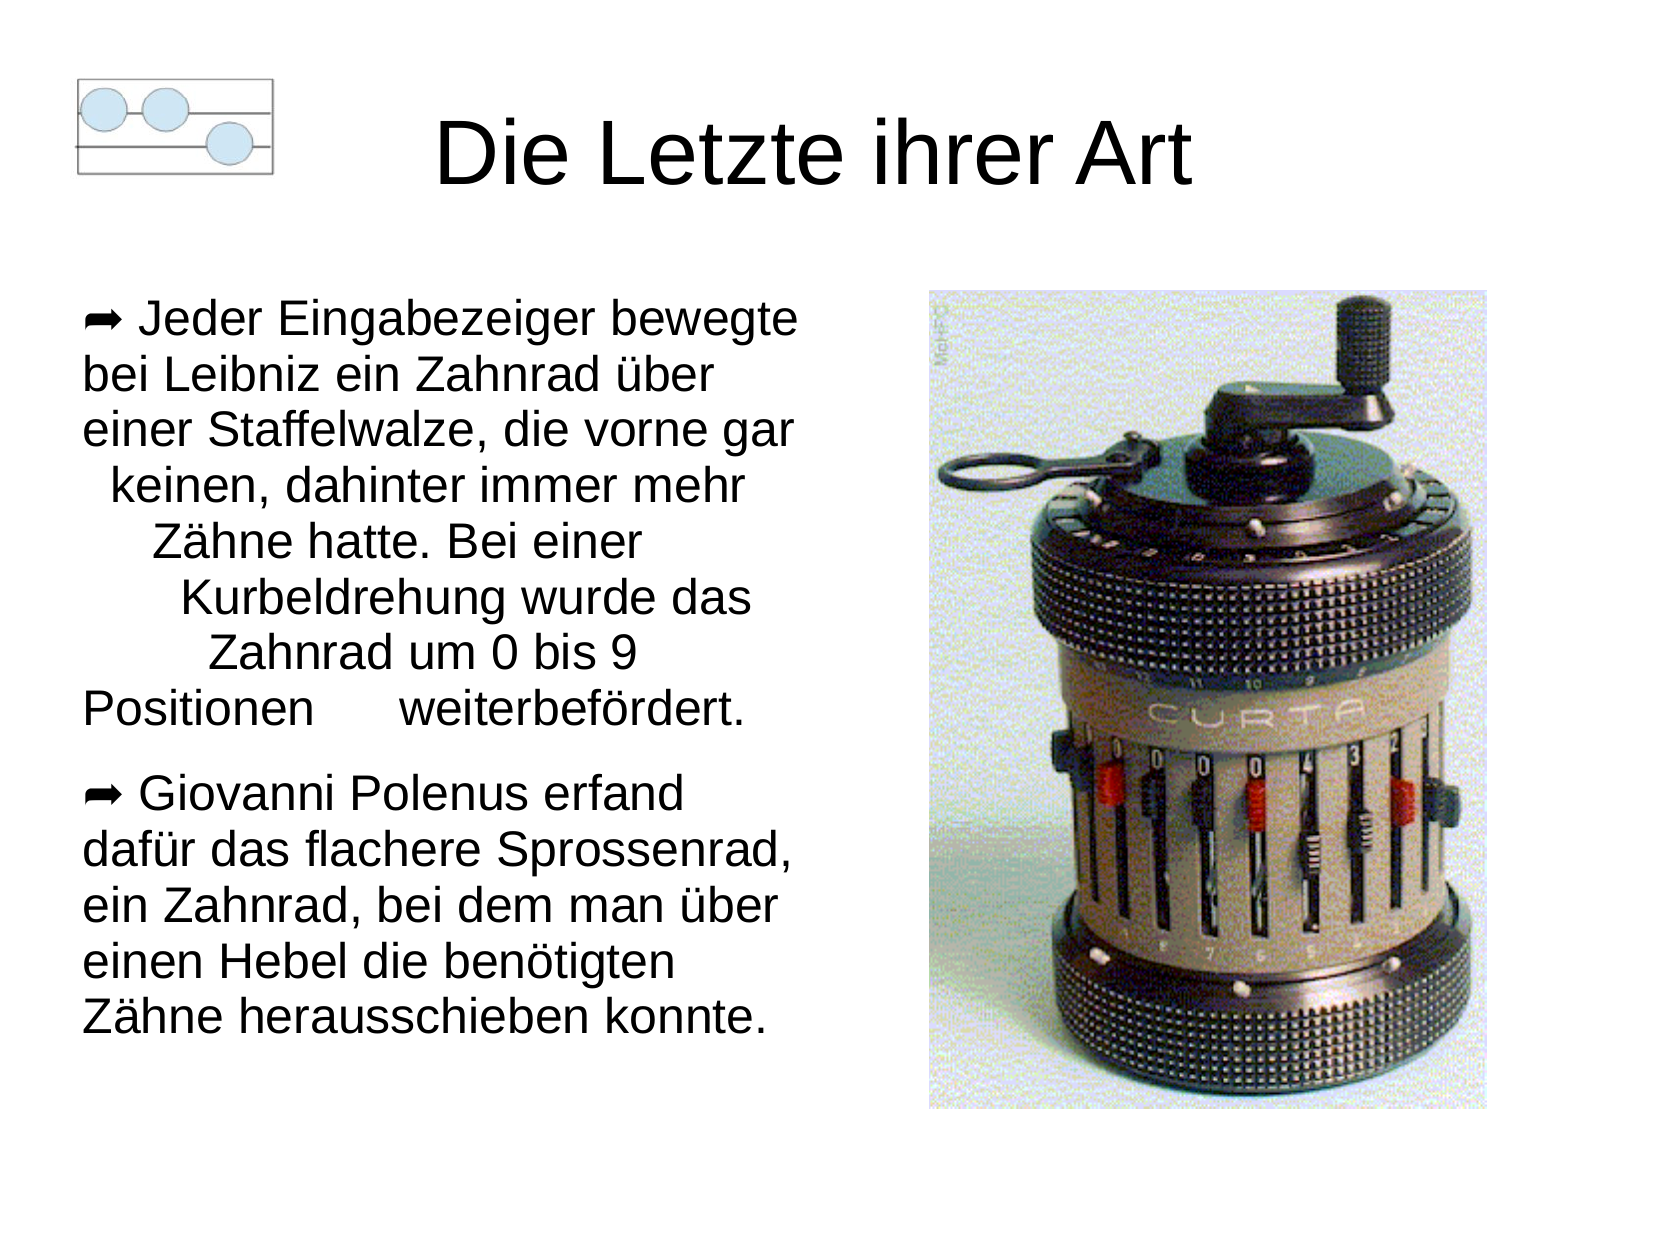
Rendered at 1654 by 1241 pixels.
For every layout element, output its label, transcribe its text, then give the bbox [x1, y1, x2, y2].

picture [929, 290, 1487, 1109]
title Die Letzte ihrer Art [82, 49, 1571, 257]
picture [70, 70, 82, 180]
list ➦ Jeder Eingabezeiger bewegte bei Leibniz ein Zahnrad über einer Staffelwalze, die vorne gar keinen, dahinter immer mehr Zähne hatte. Bei einer Kurbeldrehung wurde das Zahnrad um 0 bis 9 Positionen weiterbefördert. ➦ Giovanni Polenus erfand dafür das flachere Sprossenrad, ein Zahnrad, bei dem man über einen Hebel die benötigten Zähne herausschieben konnte. [82, 290, 809, 1149]
